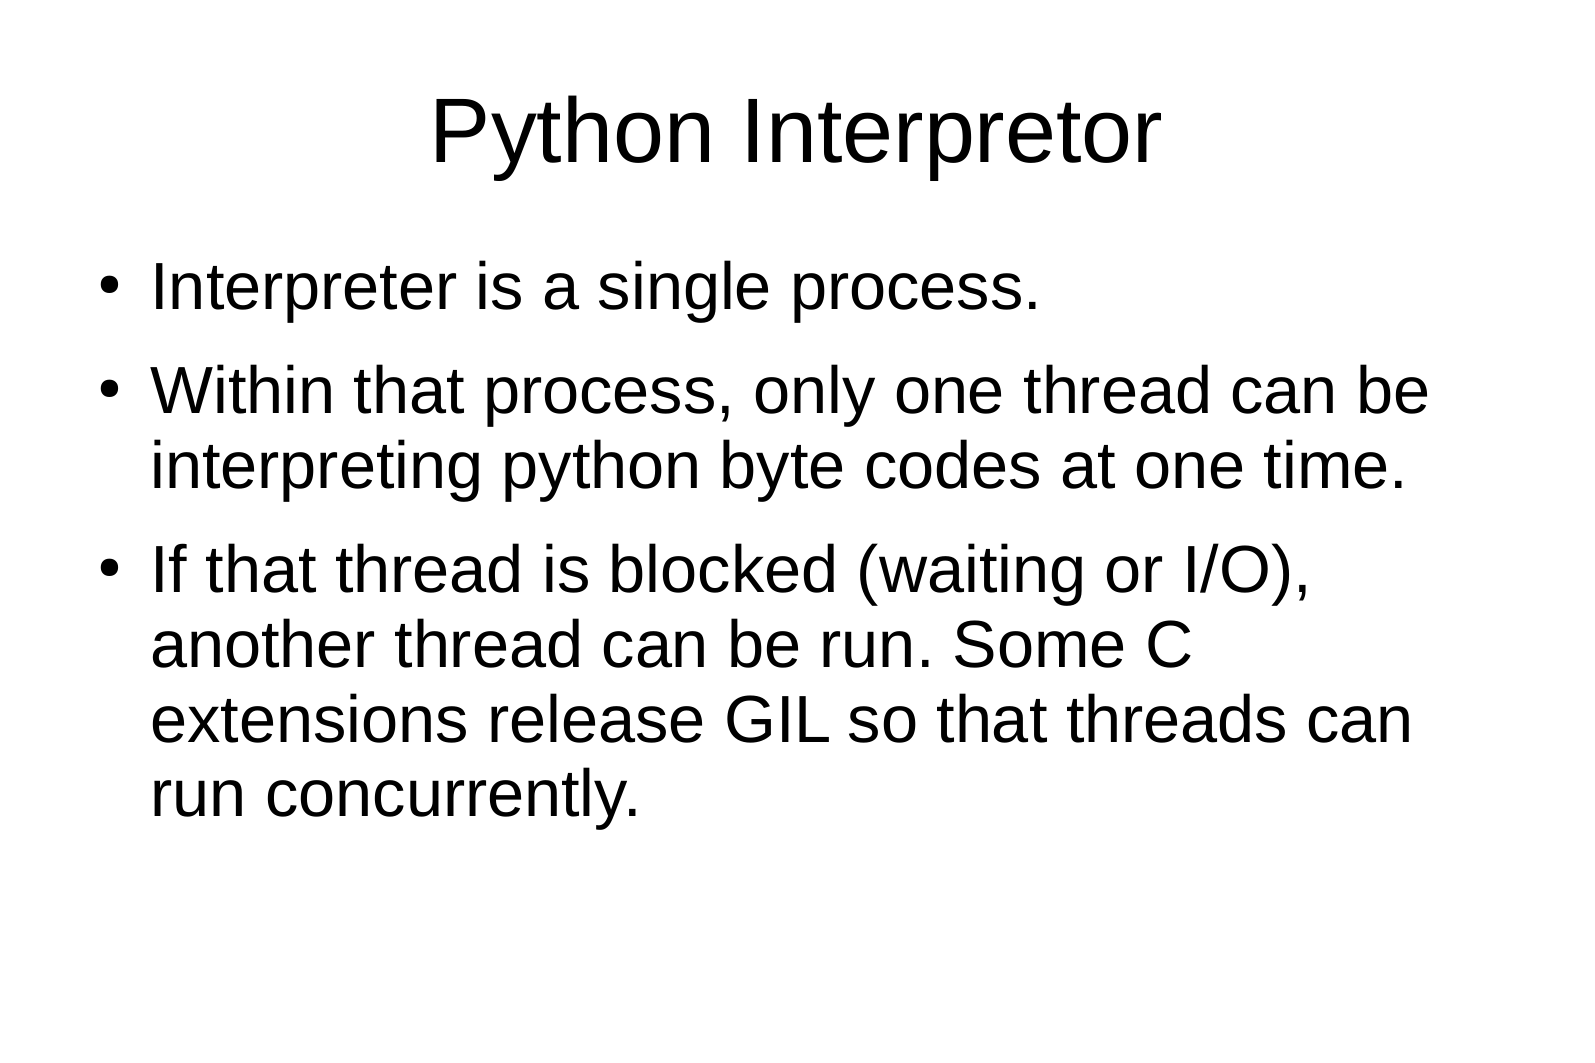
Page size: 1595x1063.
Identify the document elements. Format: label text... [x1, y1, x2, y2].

list Interpreter is a single process. Within that process, only one thread can be interpreting python byte codes at one time. If that thread is blocked (waiting or I/O), another thread can be run. Some C extensions release GIL so that threads can run concurrently. [79, 248, 1515, 951]
title Python Interpretor [79, 49, 1515, 213]
